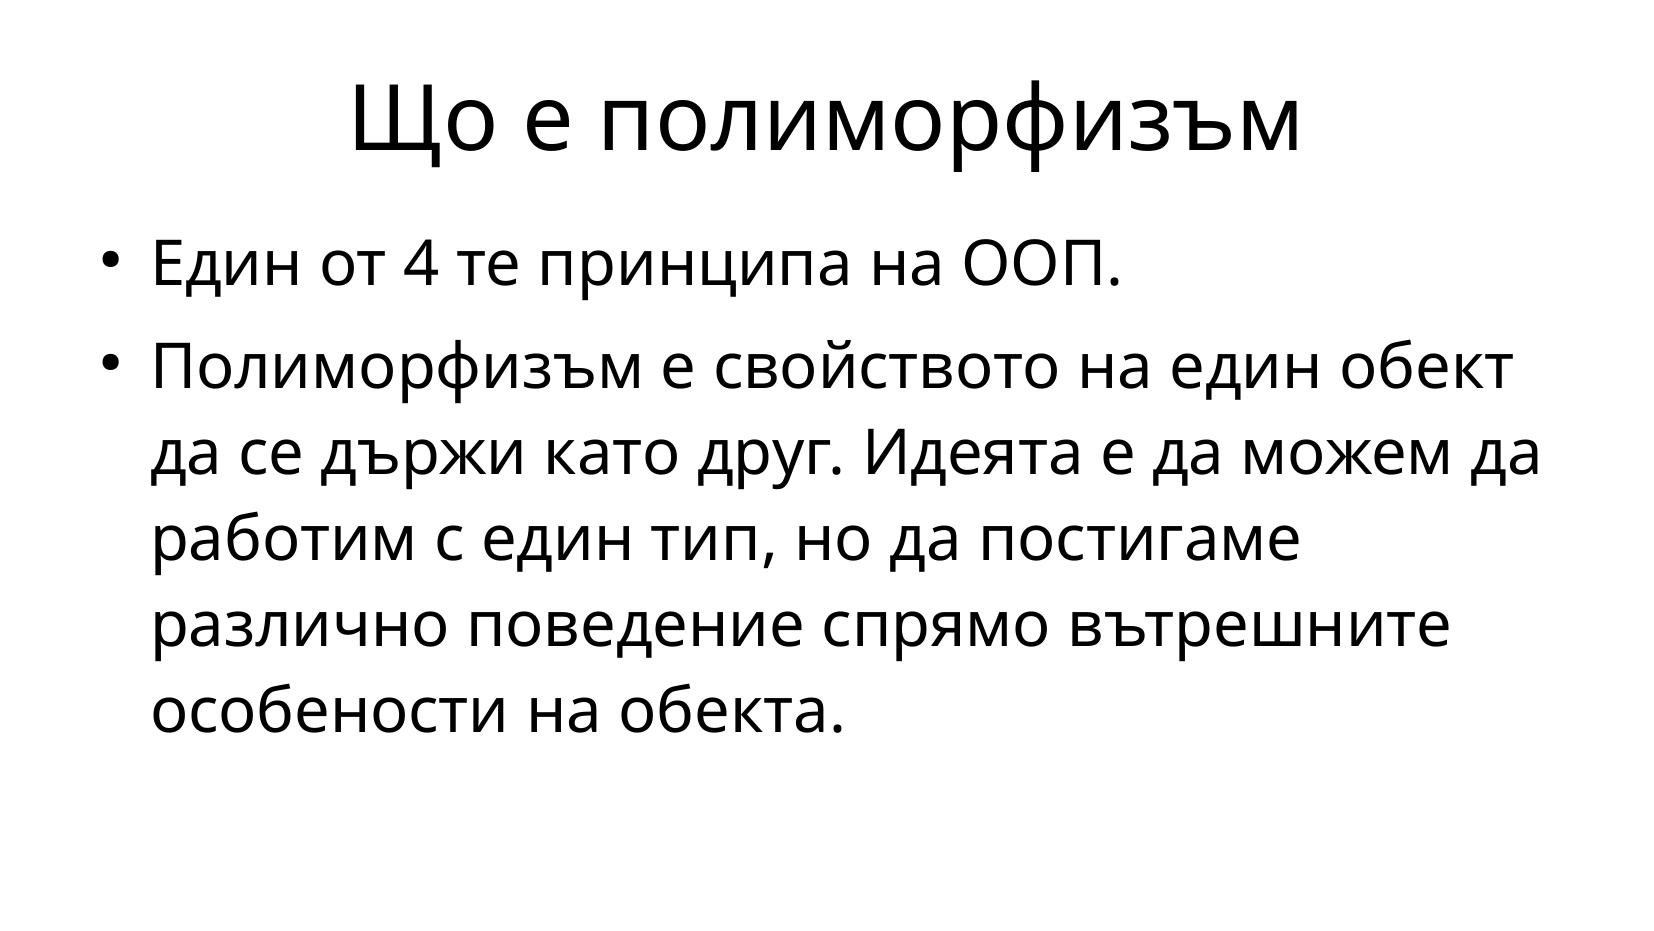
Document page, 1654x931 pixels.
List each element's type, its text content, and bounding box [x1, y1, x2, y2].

list Един от 4 те принципа на ООП. Полиморфизъм е свойството на един обект да се държи като друг. Идеята е да можем да работим с един тип, но да постигаме различно поведение спрямо вътрешните особености на обекта. [82, 217, 1571, 758]
title Що е полиморфизъм [82, 37, 1571, 193]
